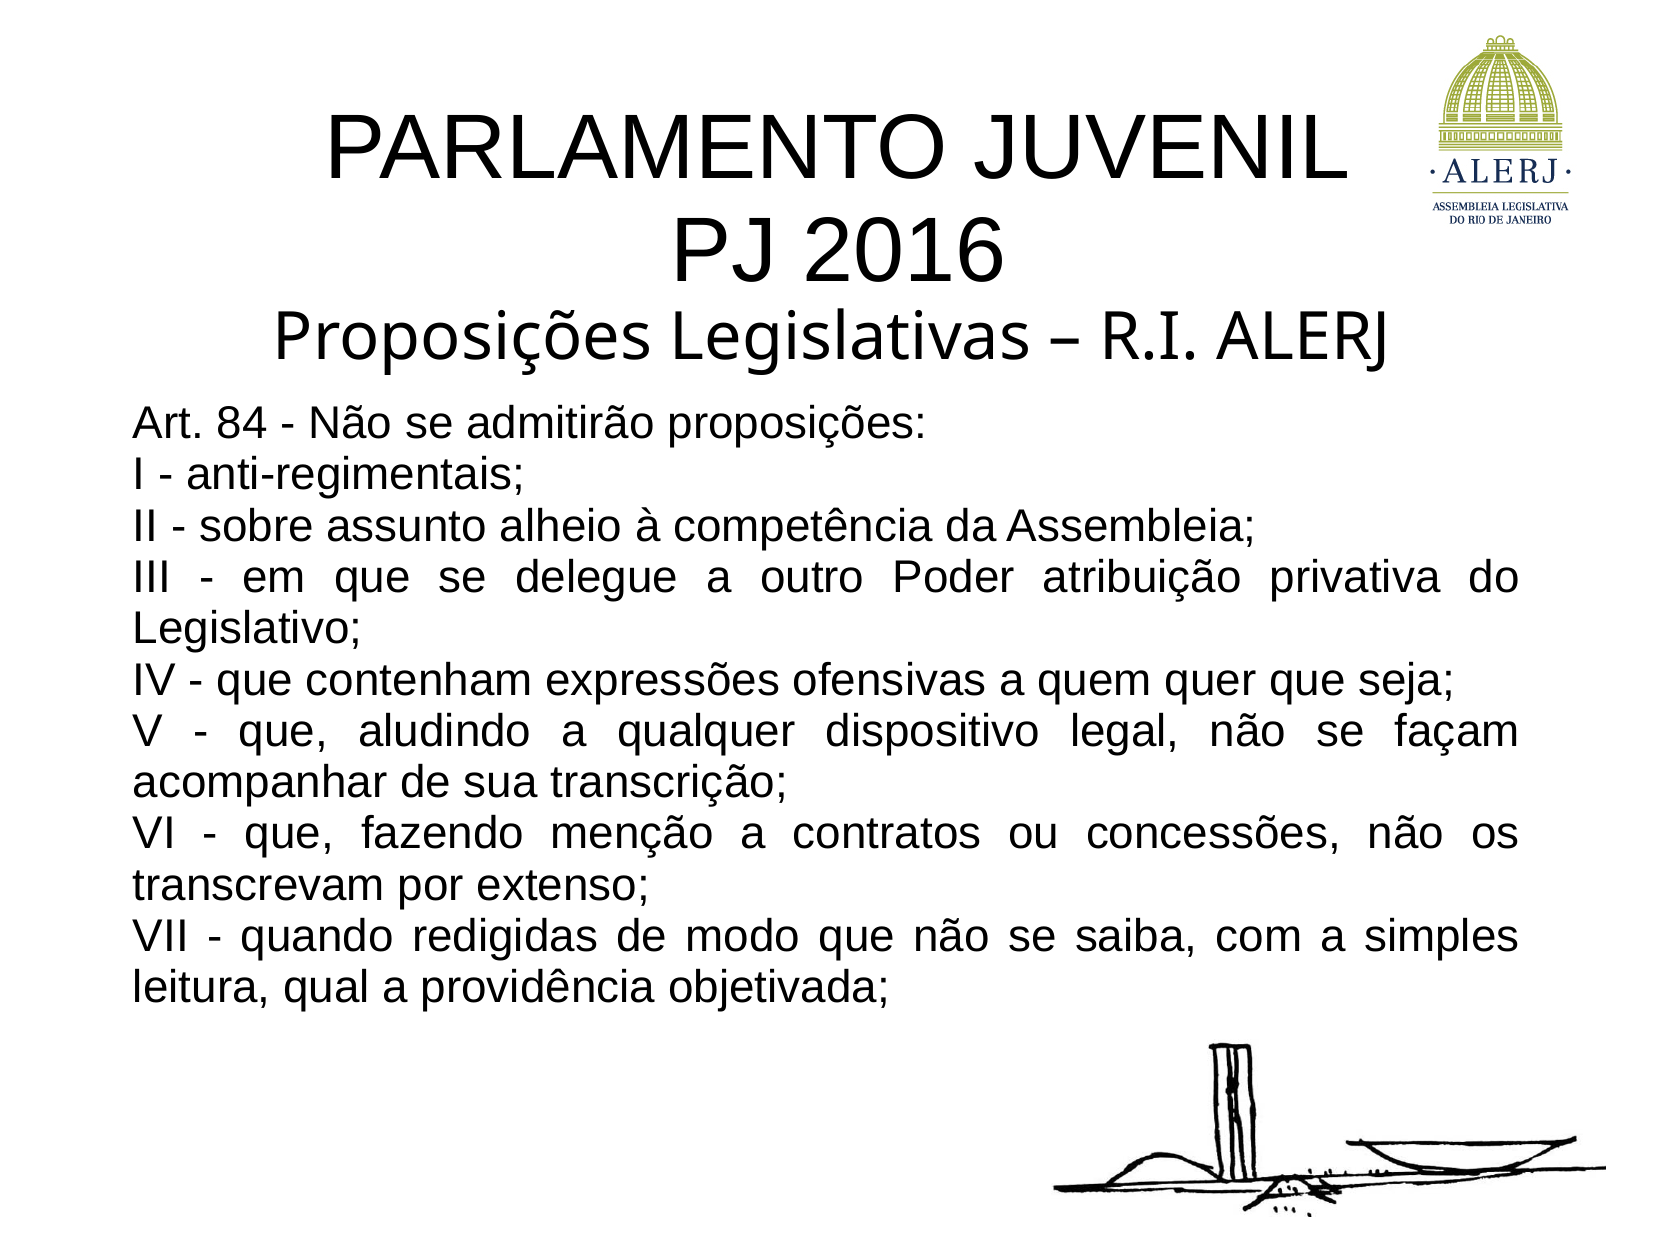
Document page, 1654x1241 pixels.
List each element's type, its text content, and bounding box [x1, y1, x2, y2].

picture [1051, 1039, 1606, 1217]
text_box Art. 84 - Não se admitirão proposições: I - anti-regimentais; II - sobre assunto alheio à competência da Assembleia; III - em que se delegue a outro Poder atribuição privativa do Legislativo; IV - que contenham expressões ofensivas a quem quer que seja; V - que, aludindo a qualquer dispositivo legal, não se façam acompanhar de sua transcrição; VI - que, fazendo menção a contratos ou concessões, não os transcrevam por extenso; VII - quando redigidas de modo que não se saiba, com a simples leitura, qual a providência objetivada; [118, 389, 1536, 1071]
text_box Proposições Legislativas – R.I. ALERJ [94, 277, 1571, 390]
title PARLAMENTO JUVENIL PJ 2016 [70, 94, 1607, 302]
picture [1358, 23, 1642, 235]
